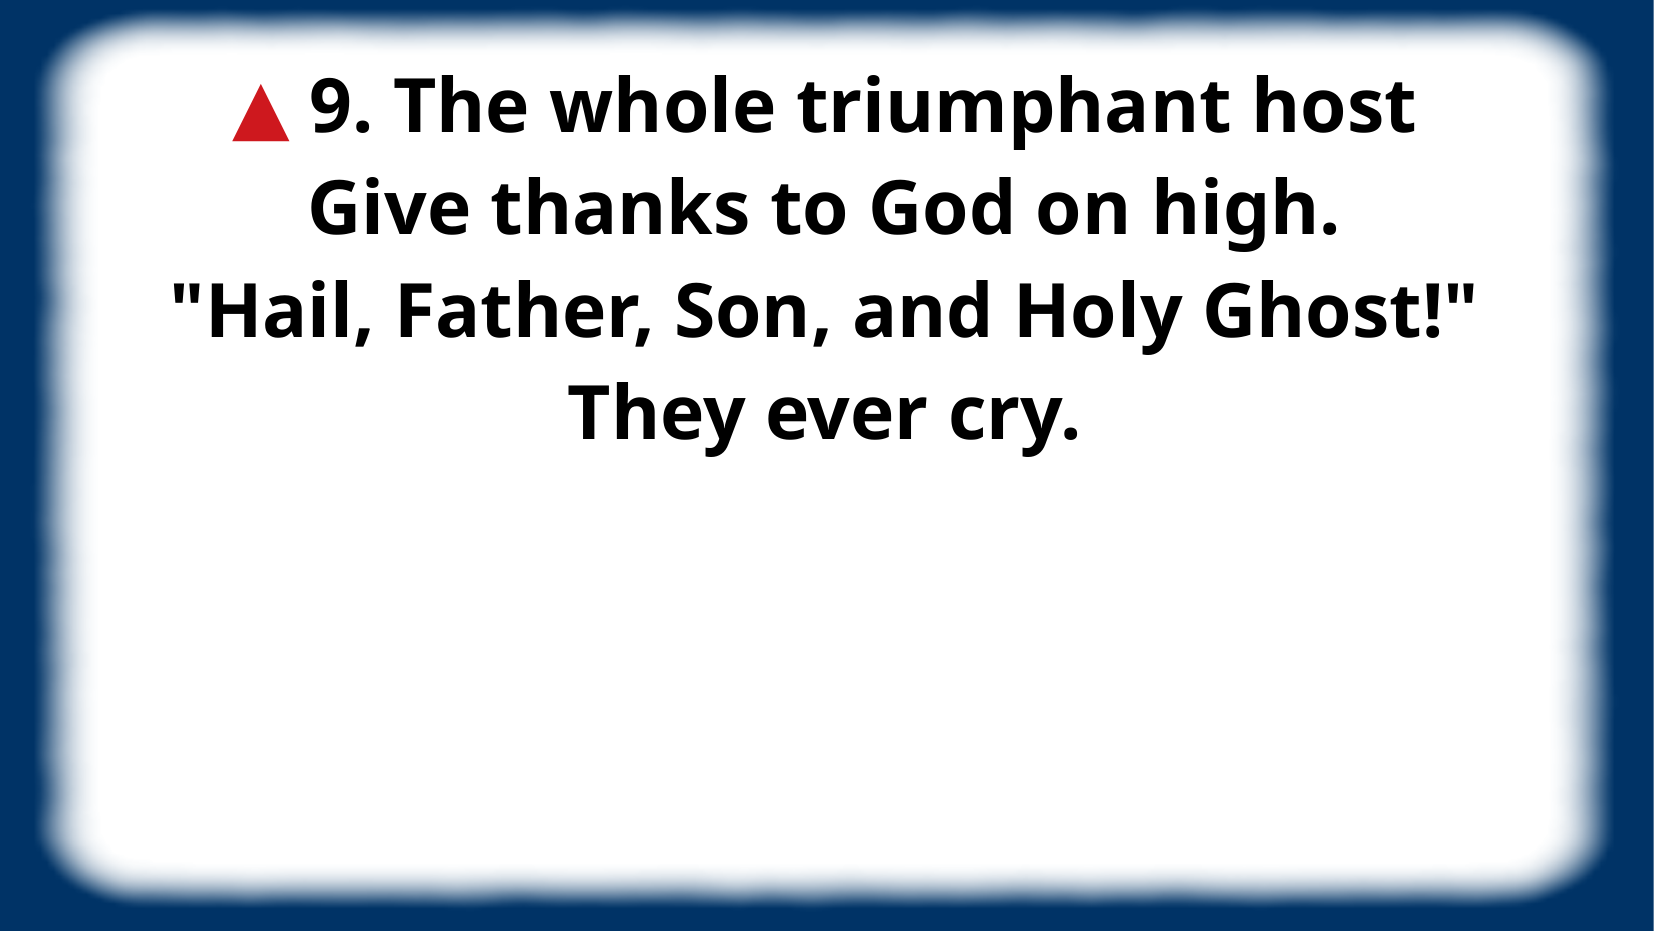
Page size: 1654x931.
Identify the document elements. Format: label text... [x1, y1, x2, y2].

picture [0, 0, 1654, 931]
text_box ▲ 9. The whole triumphant host Give thanks to God on high. "Hail, Father, Son, and Holy Ghost!" They ever cry. [105, 45, 1546, 460]
